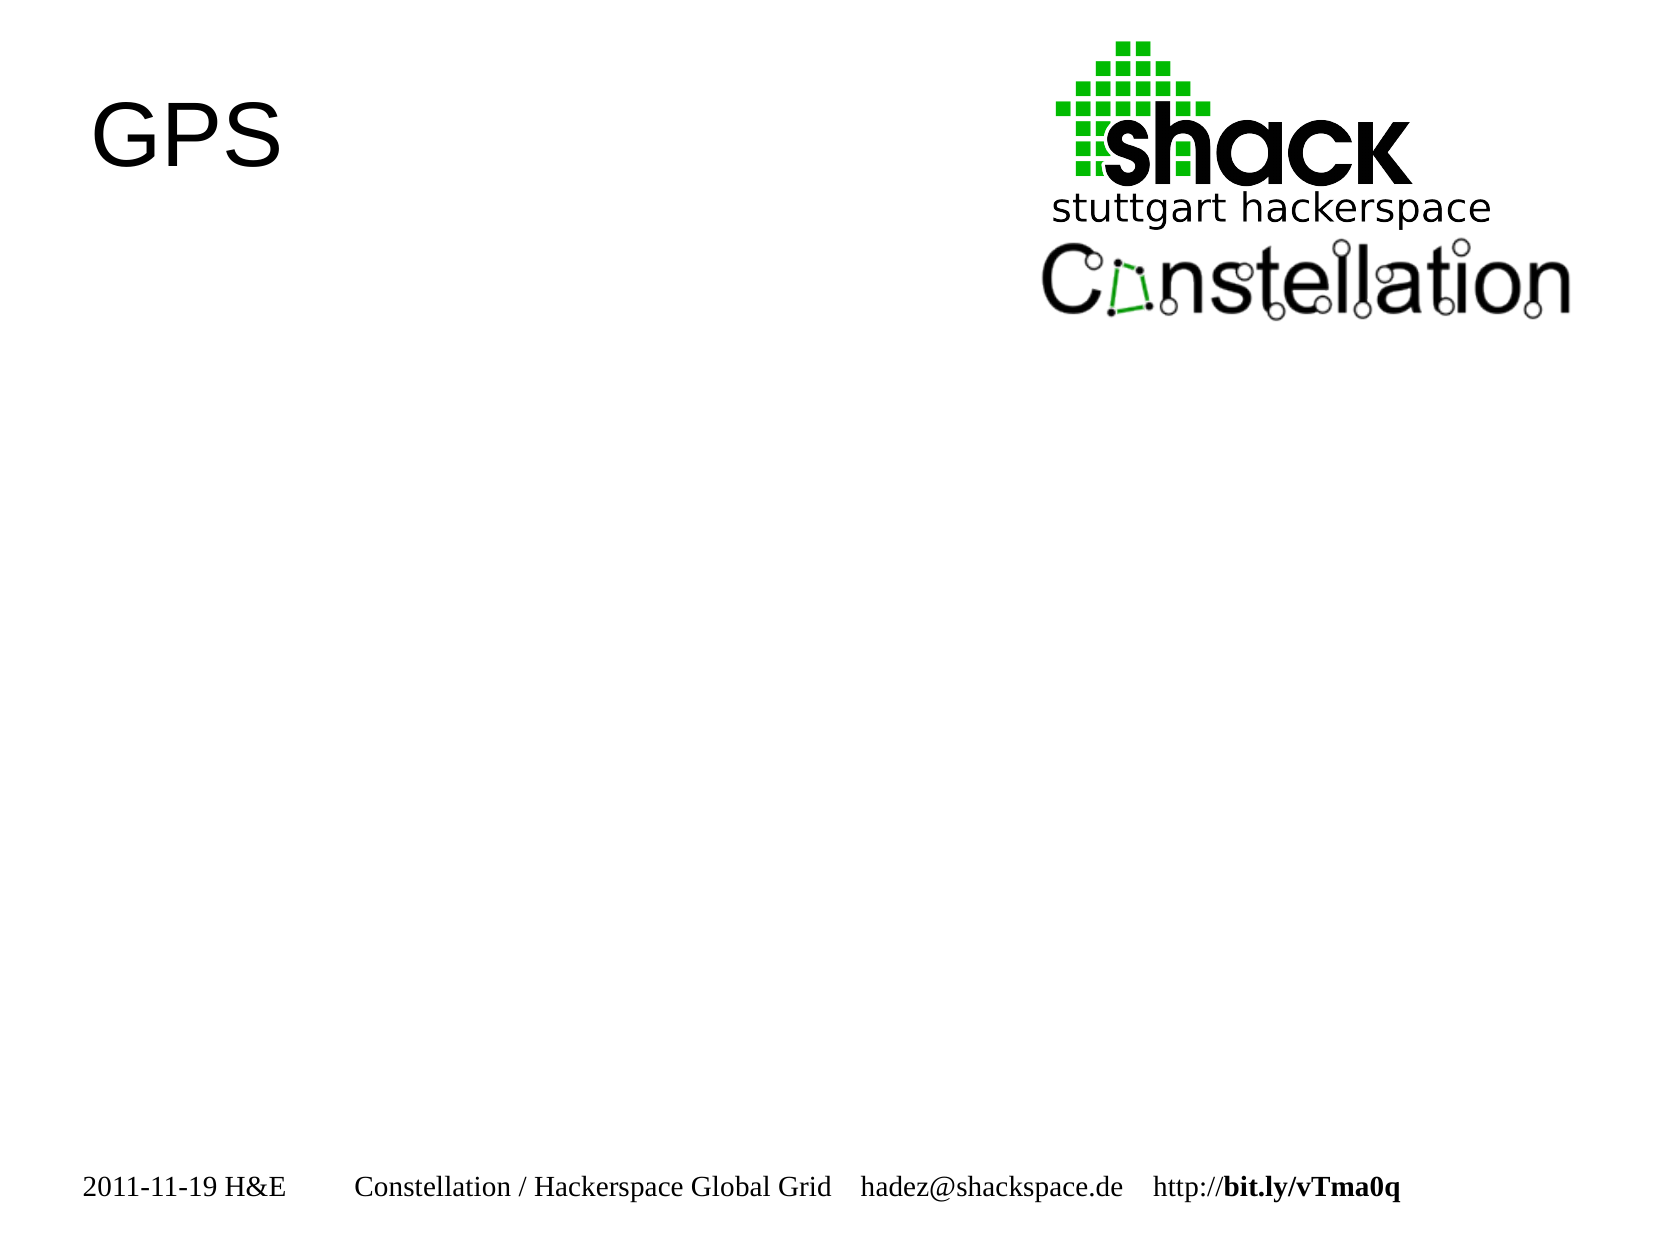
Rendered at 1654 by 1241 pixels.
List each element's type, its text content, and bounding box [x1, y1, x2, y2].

title GPS [90, 30, 1029, 241]
picture [1028, 34, 1586, 325]
